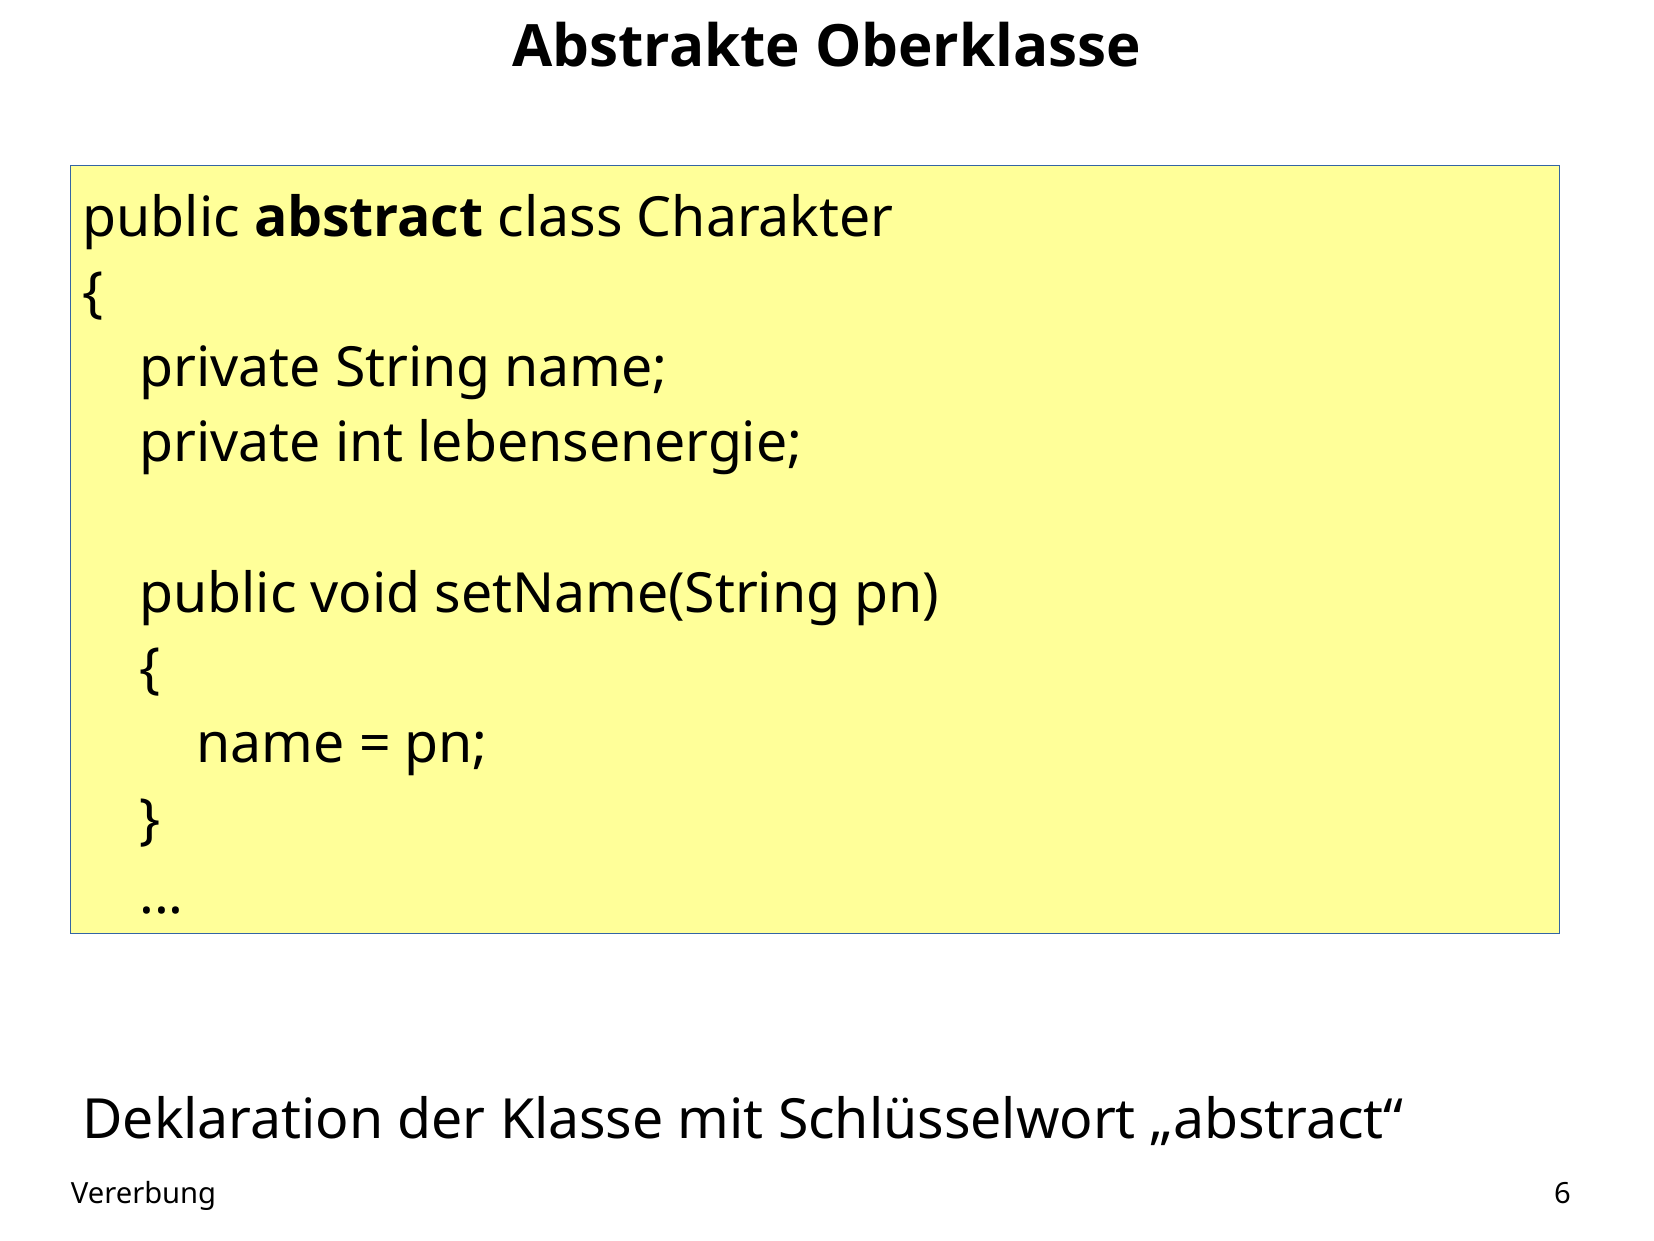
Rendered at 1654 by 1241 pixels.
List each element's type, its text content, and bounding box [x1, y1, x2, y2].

text_box [70, 165, 1560, 934]
list public abstract class Charakter { private String name; private int lebensenergie; public void setName(String pn) { name = pn; } ... Deklaration der Klasse mit Schlüsselwort „abstract“ [82, 177, 1619, 1158]
title Abstrakte Oberklasse [0, 5, 1654, 83]
